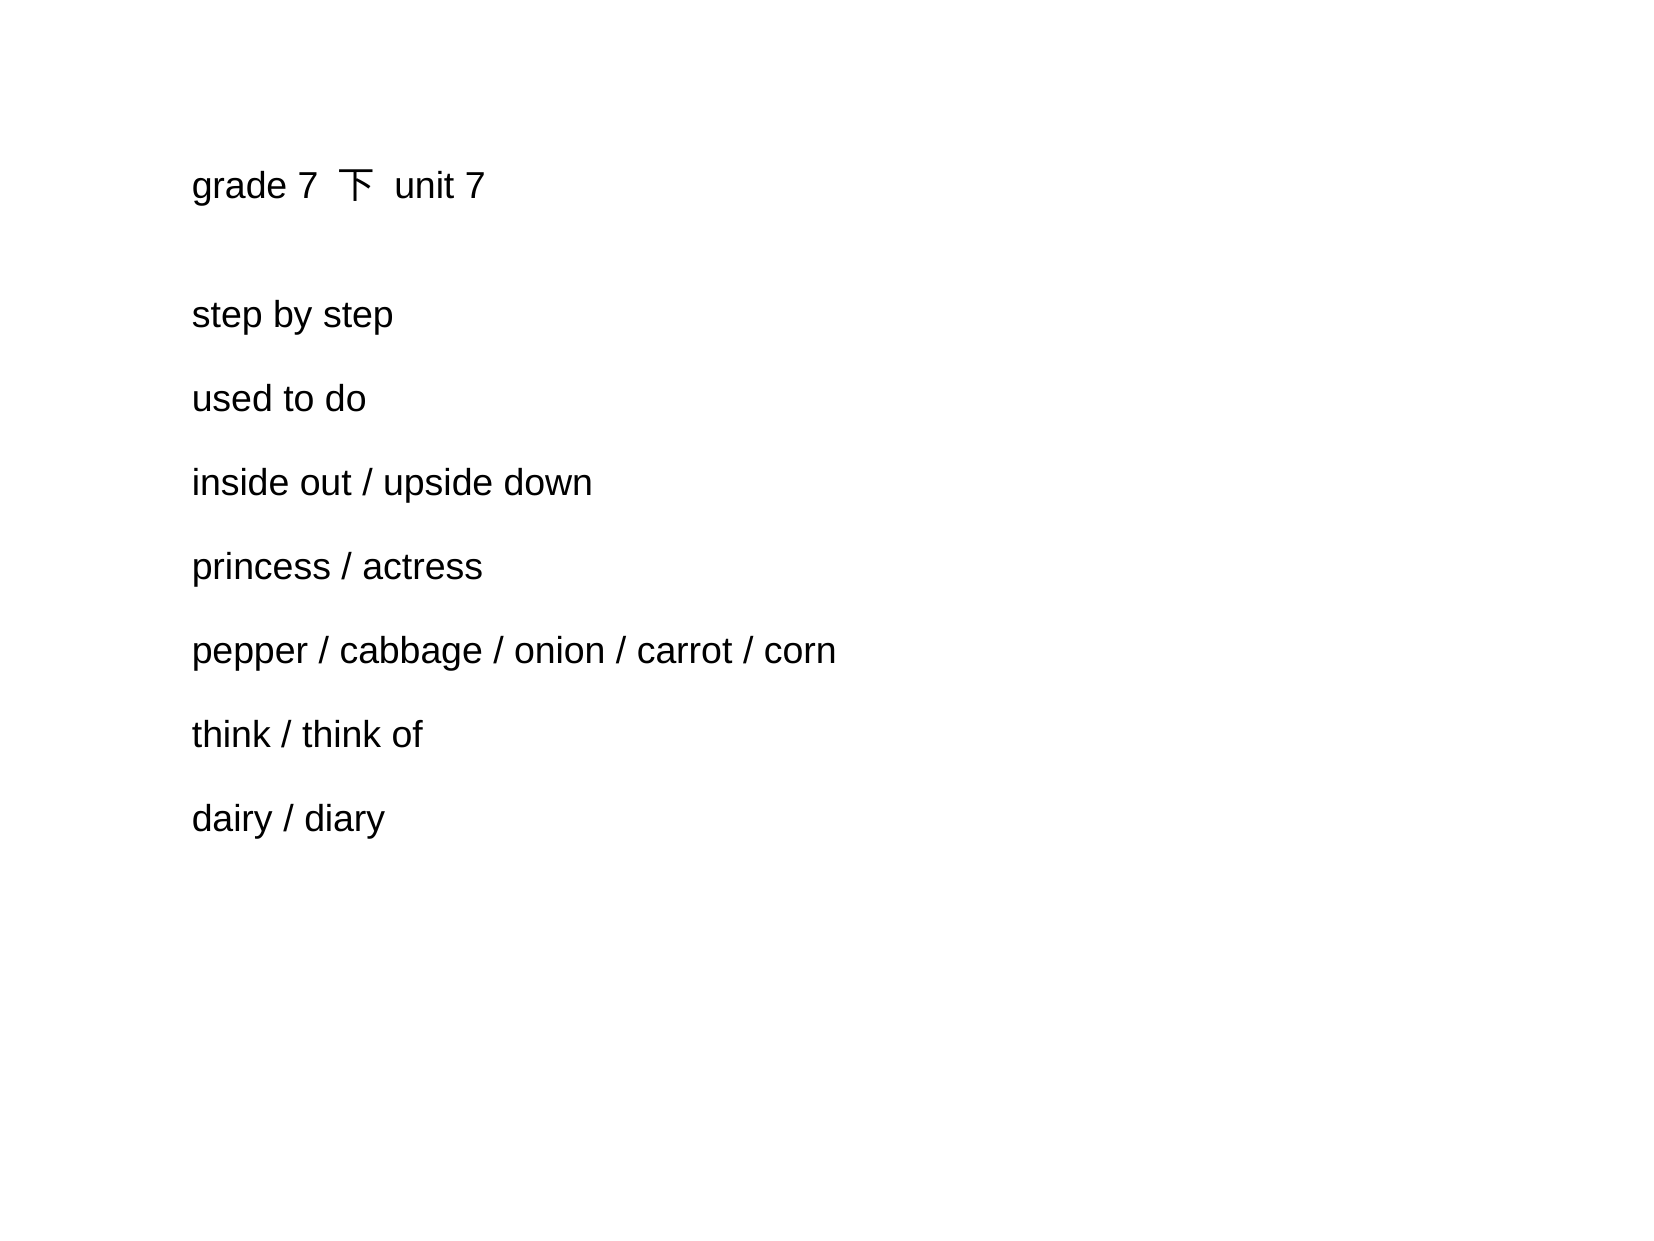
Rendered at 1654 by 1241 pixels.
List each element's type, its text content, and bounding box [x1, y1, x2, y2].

text_box grade 7 下 unit 7 step by step used to do inside out / upside down princess / actress pepper / cabbage / onion / carrot / corn think / think of dairy / diary [177, 147, 1063, 836]
